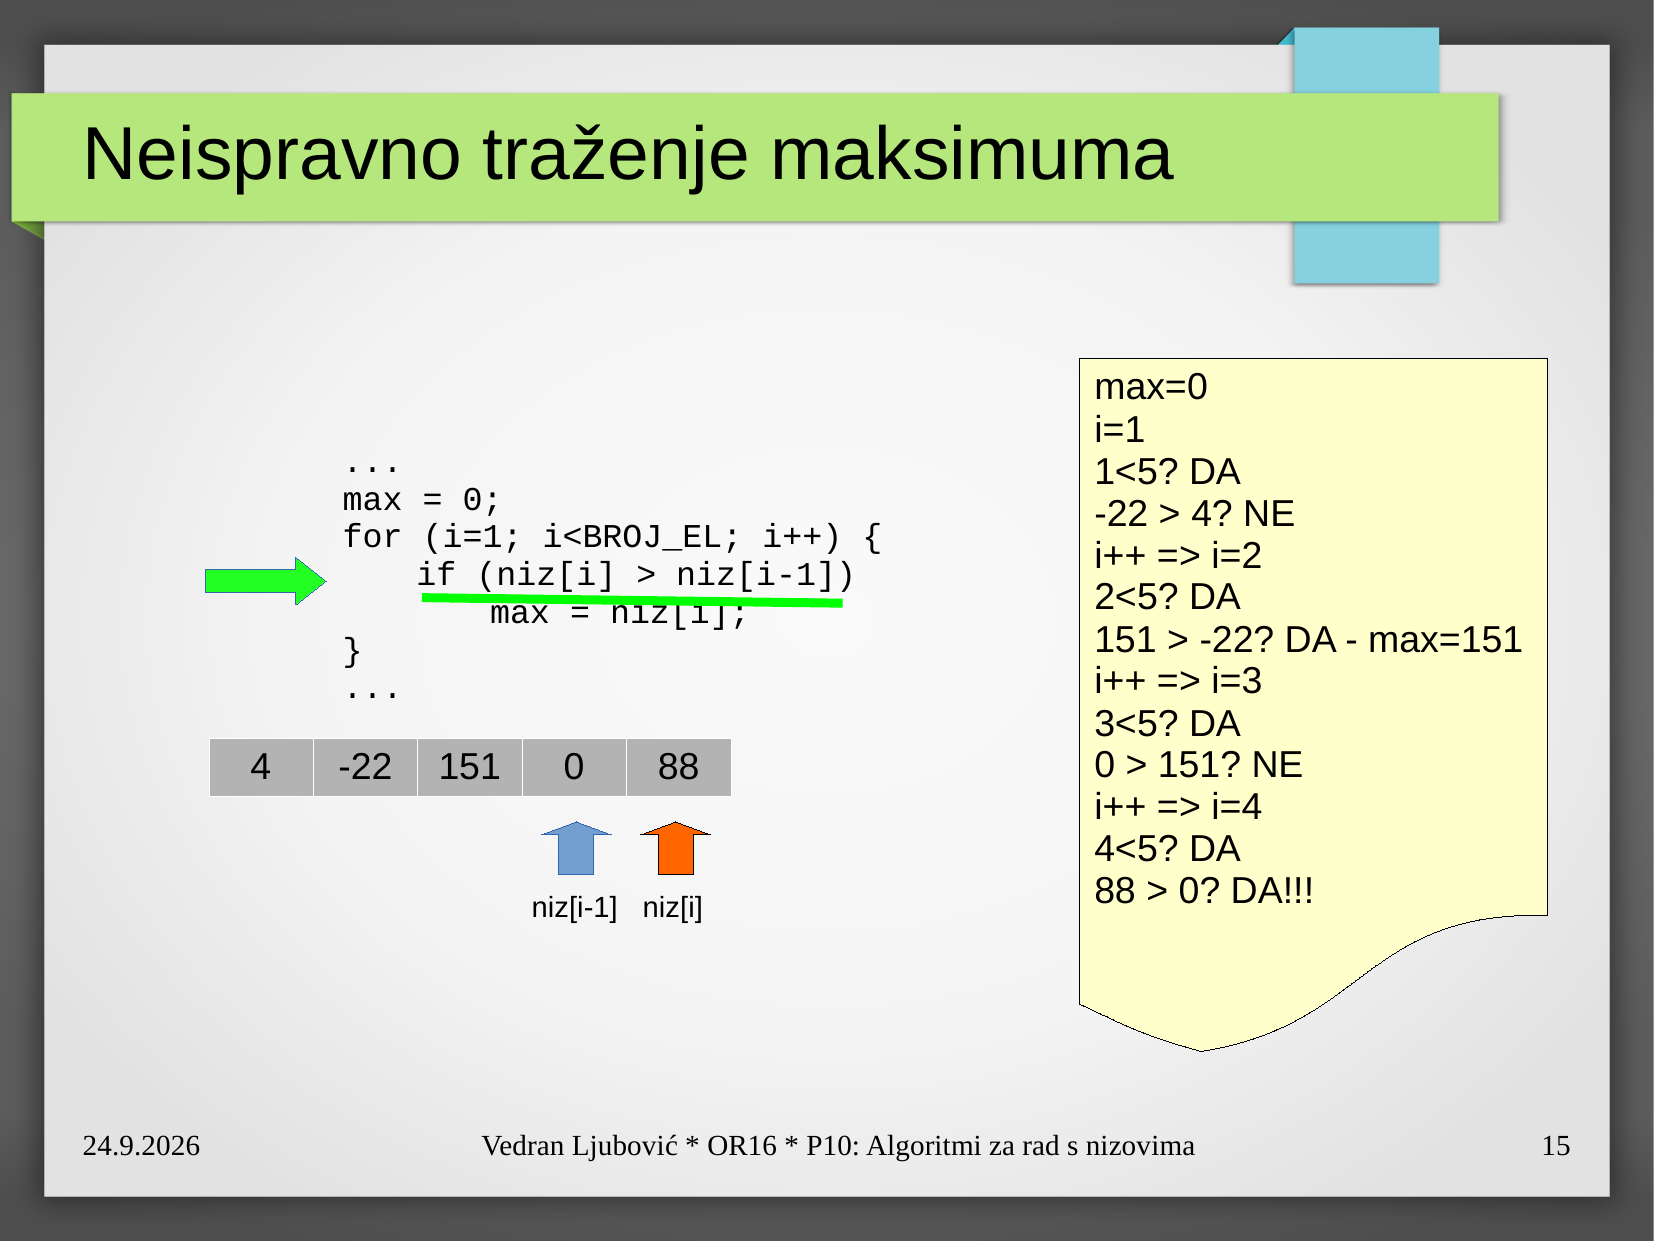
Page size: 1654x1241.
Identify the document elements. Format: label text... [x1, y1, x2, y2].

table_header 0 [523, 739, 626, 796]
text_box max=0 i=1 1<5? DA -22 > 4? NE i++ => i=2 2<5? DA 151 > -22? DA - max=151 i++ => i=3 3<5? DA 0 > 151? NE i++ => i=4 4<5? DA 88 > 0? DA!!! [1079, 358, 1548, 1052]
text_box [205, 557, 327, 605]
picture [0, 0, 1654, 1241]
table_header 88 [627, 739, 731, 796]
title Neispravno traženje maksimuma [82, 94, 1264, 213]
table_header 151 [418, 739, 522, 796]
text_box [640, 821, 711, 875]
table_header 4 [210, 739, 313, 796]
text_box niz[i-1] niz[i] [456, 880, 725, 935]
table_header -22 [314, 739, 417, 796]
text_box [541, 821, 612, 875]
text_box ... max = 0; for (i=1; i<BROJ_EL; i++) { if (niz[i] > niz[i-1]) max = niz[i]; } ... [254, 399, 1143, 1034]
